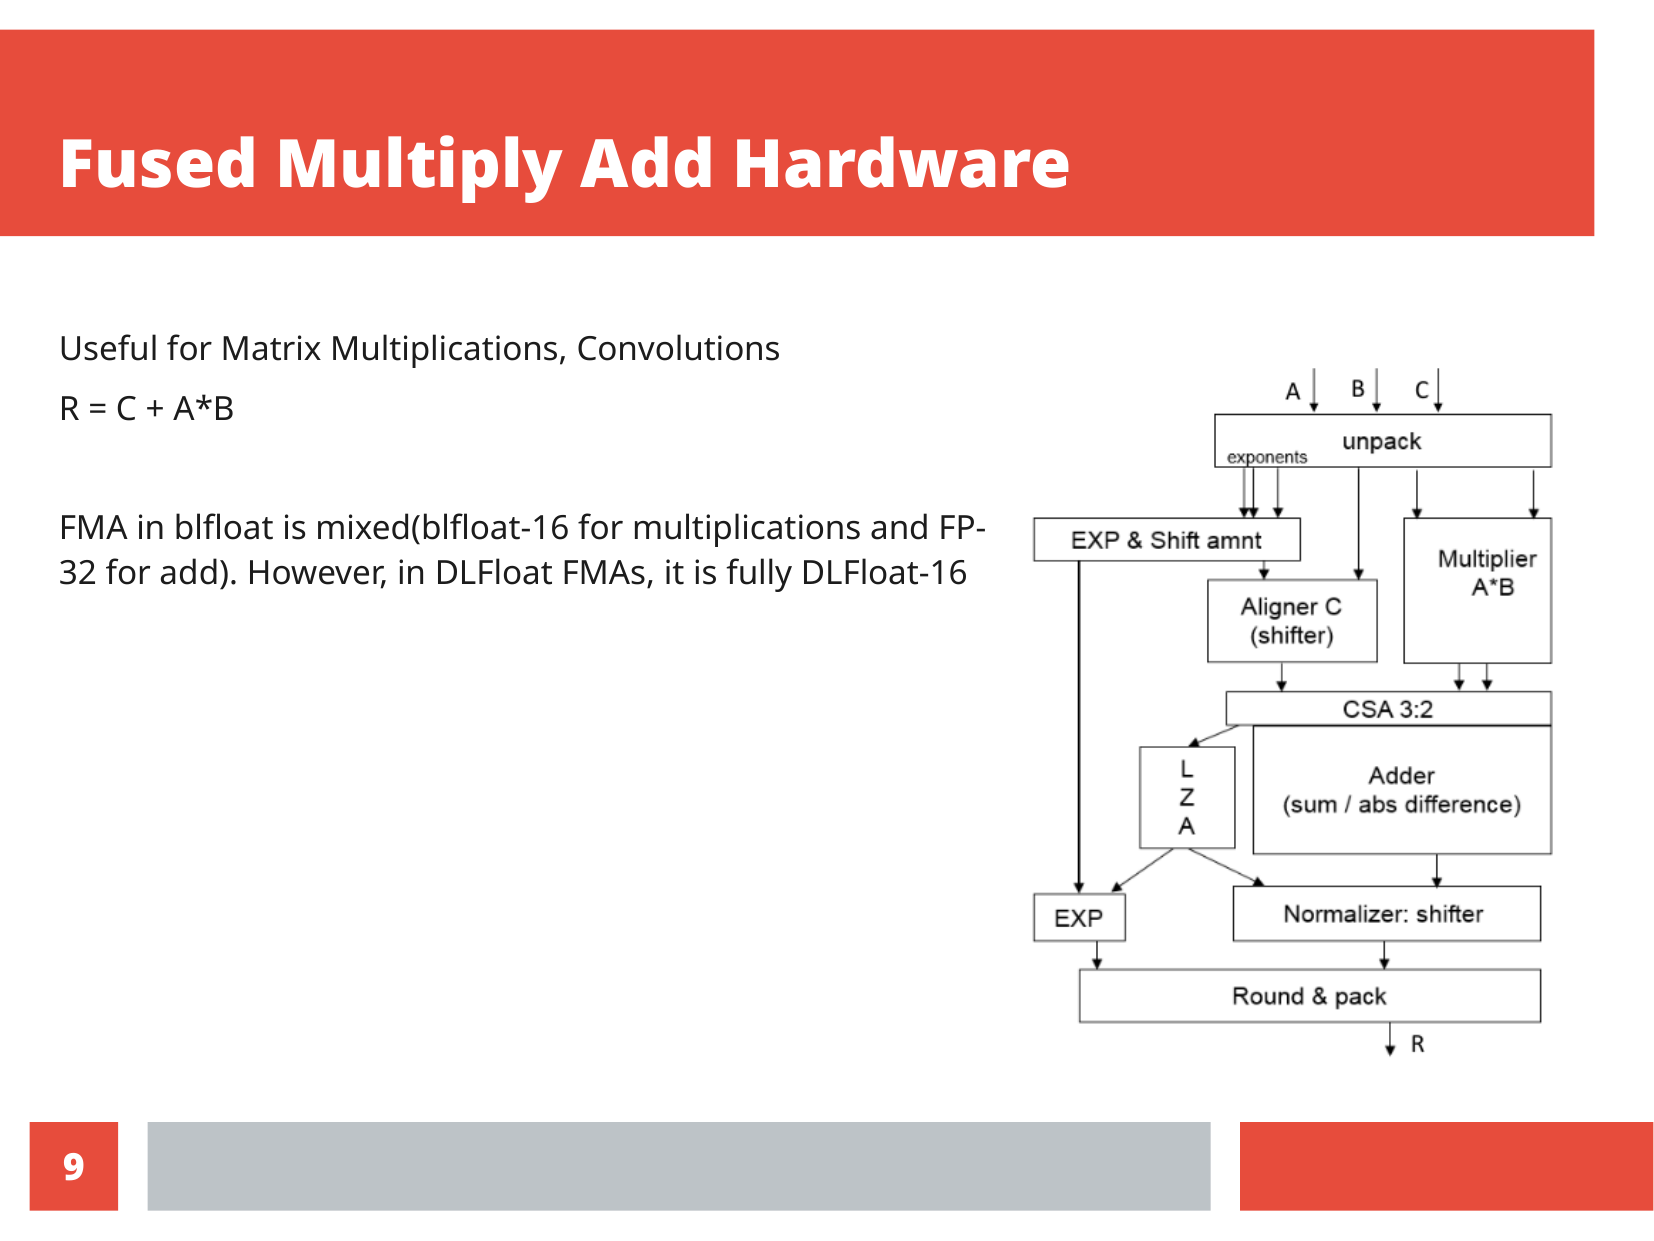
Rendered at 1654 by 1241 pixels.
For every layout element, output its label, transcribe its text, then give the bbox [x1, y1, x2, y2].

title Fused Multiply Add Hardware [59, 59, 1595, 207]
picture [1014, 259, 1607, 1082]
list Useful for Matrix Multiplications, Convolutions R = C + A*B FMA in blfloat is mixed(blfloat-16 for multiplications and FP-32 for add). However, in DLFloat FMAs, it is fully DLFloat-16 [59, 324, 1004, 1093]
